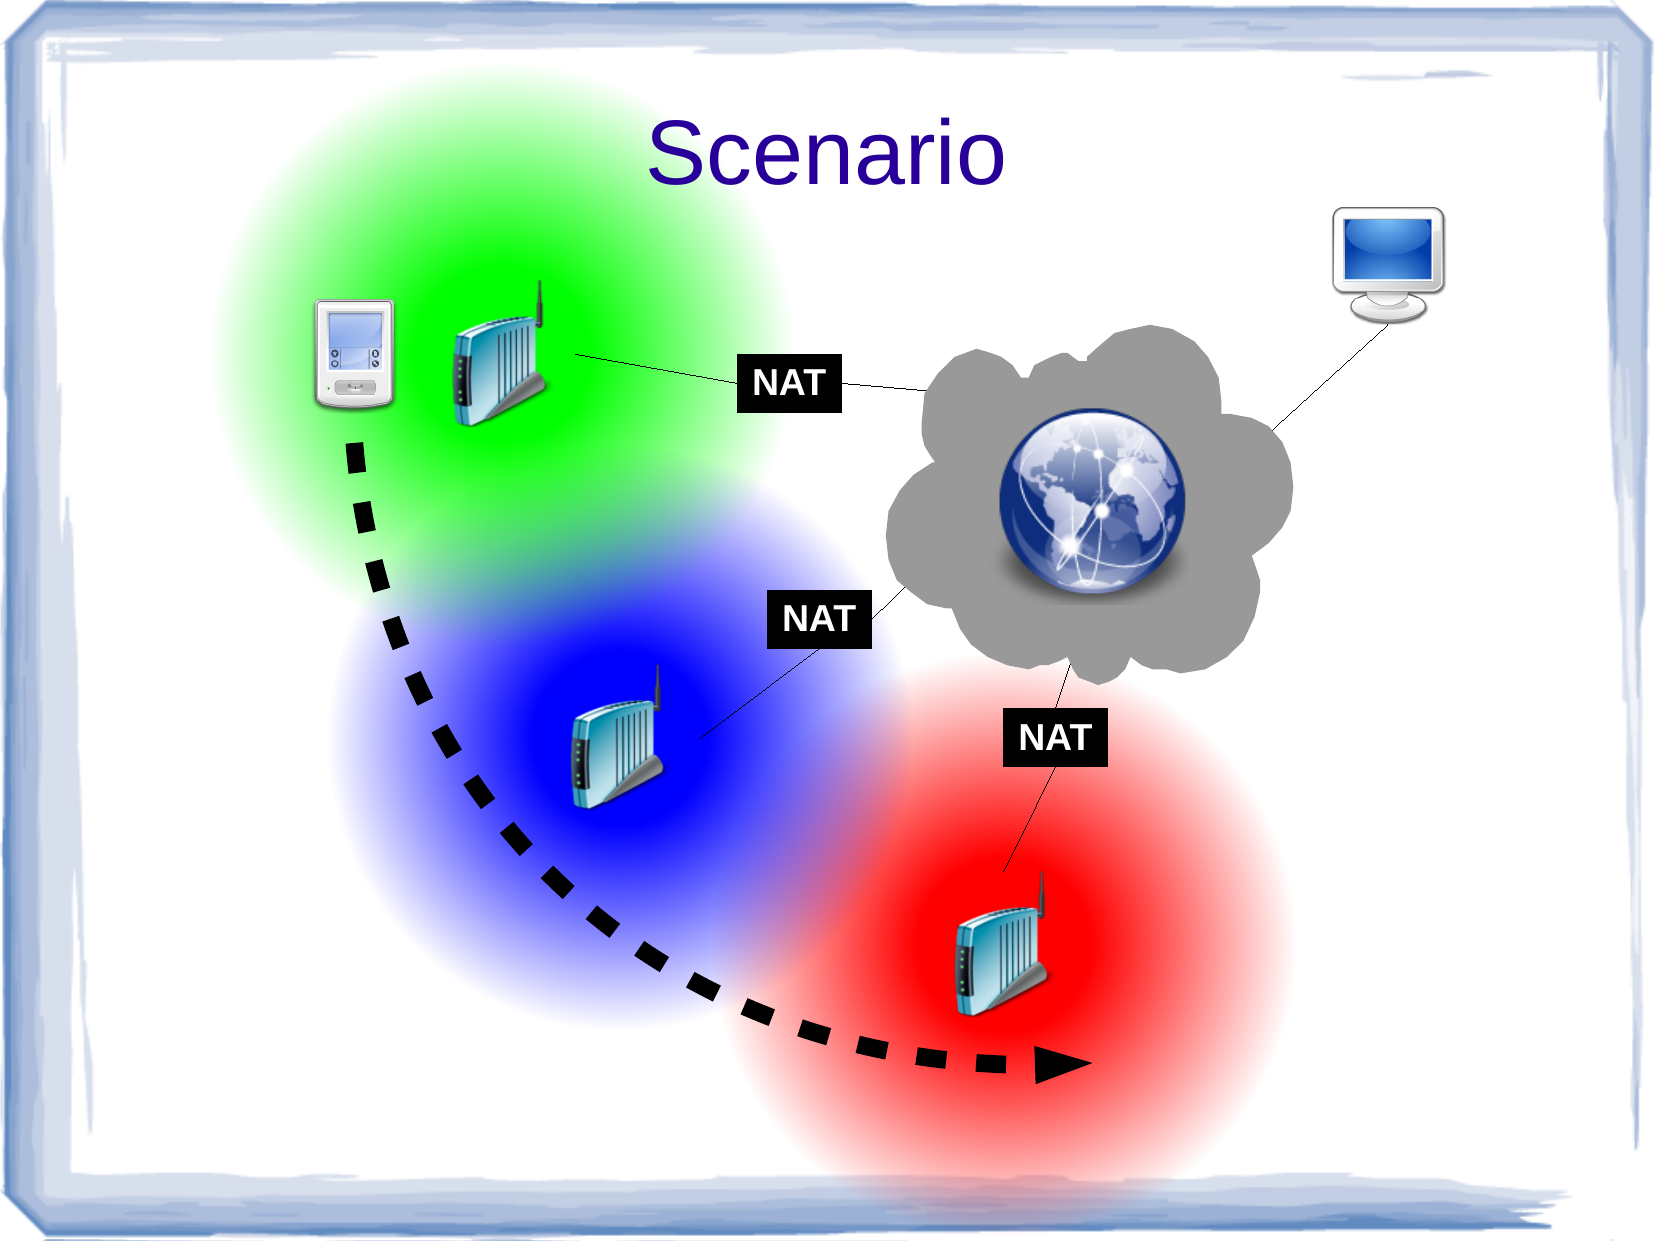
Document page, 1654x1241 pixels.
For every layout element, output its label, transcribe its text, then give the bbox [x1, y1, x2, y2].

text_box NAT [767, 590, 871, 649]
text_box NAT [1003, 708, 1107, 767]
picture [930, 871, 1078, 1019]
text_box NAT [737, 354, 841, 413]
picture [428, 280, 576, 429]
picture [0, 0, 1654, 1241]
picture [295, 295, 414, 414]
title Scenario [82, 49, 1571, 257]
picture [546, 664, 694, 813]
picture [989, 404, 1190, 605]
text_box [206, 257, 1300, 1241]
